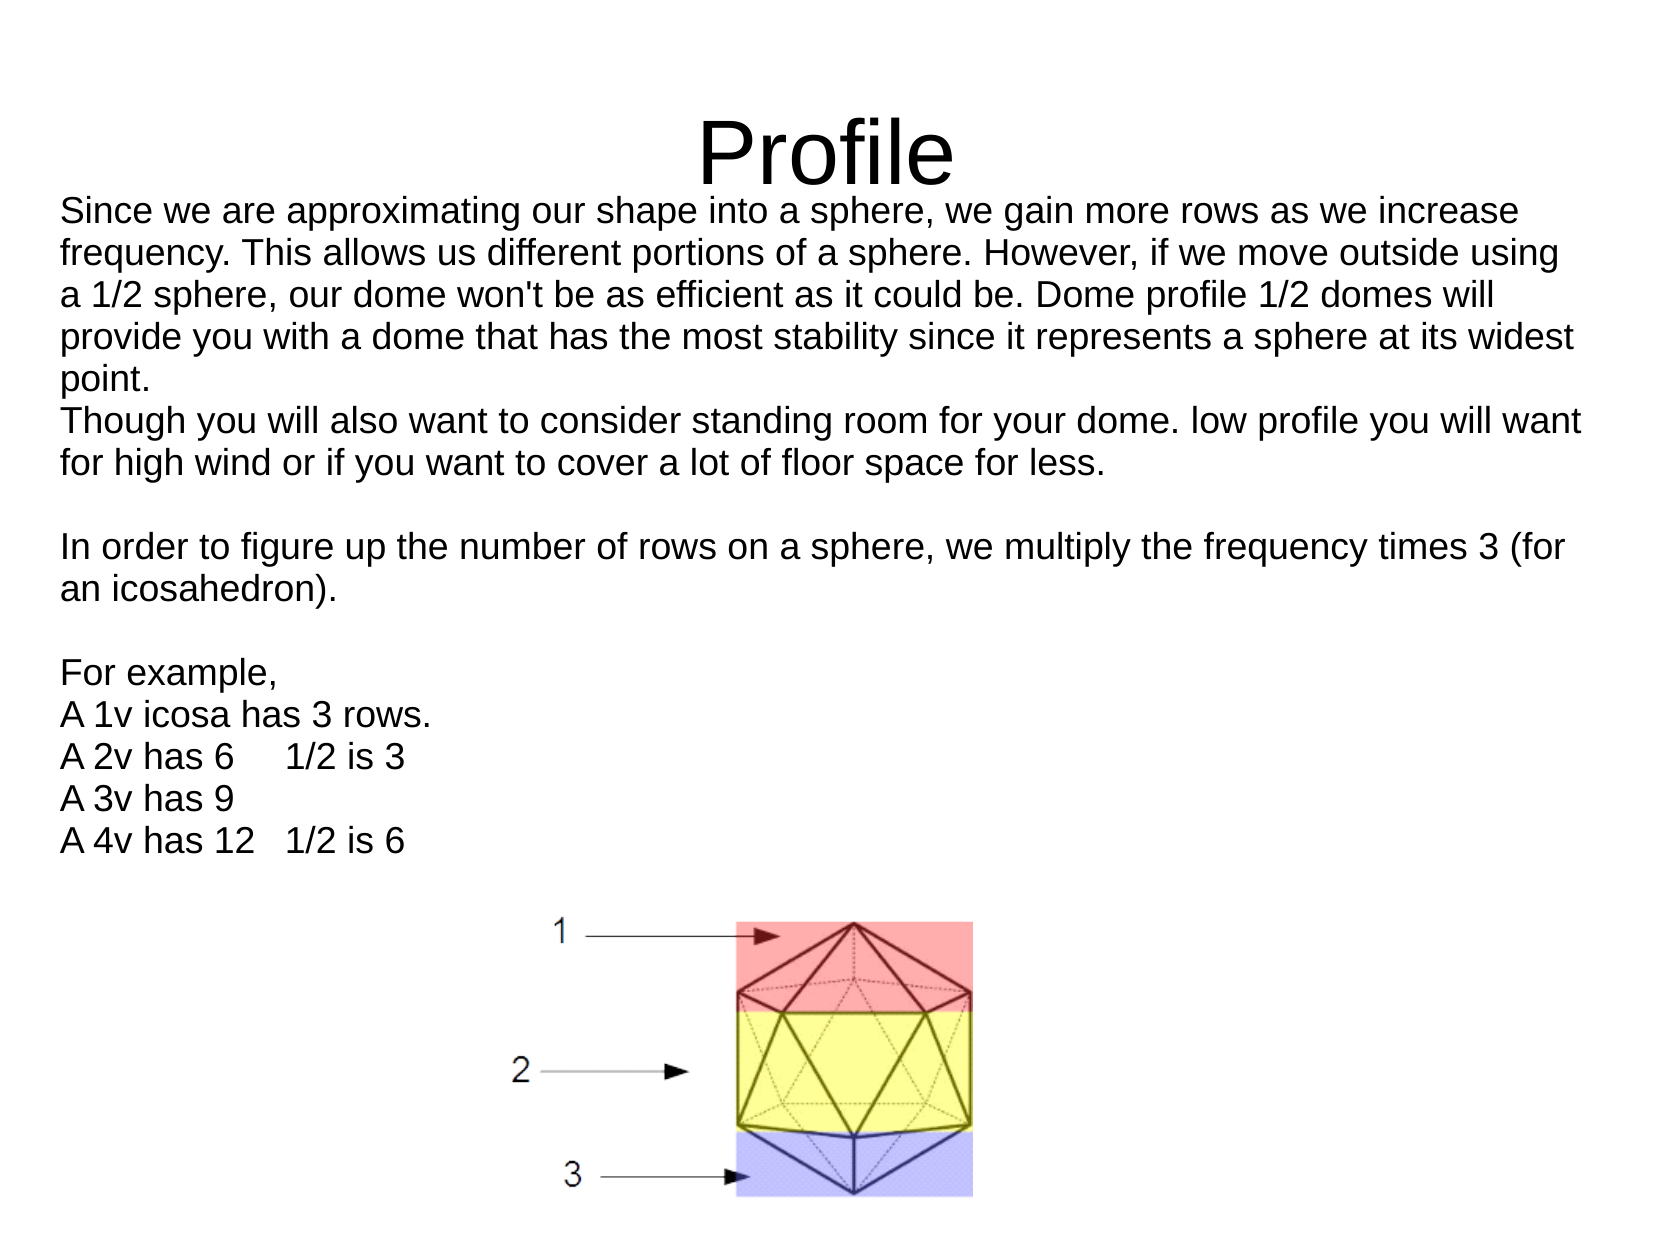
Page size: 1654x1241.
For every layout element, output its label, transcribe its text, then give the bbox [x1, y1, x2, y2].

picture [497, 903, 973, 1203]
text_box Since we are approximating our shape into a sphere, we gain more rows as we increase frequency. This allows us different portions of a sphere. However, if we move outside using a 1/2 sphere, our dome won't be as efficient as it could be. Dome profile 1/2 domes will provide you with a dome that has the most stability since it represents a sphere at its widest point. Though you will also want to consider standing room for your dome. low profile you will want for high wind or if you want to cover a lot of floor space for less. In order to figure up the number of rows on a sphere, we multiply the frequency times 3 (for an icosahedron). For example, A 1v icosa has 3 rows. A 2v has 6 1/2 is 3 A 3v has 9 A 4v has 12 1/2 is 6 [45, 182, 1606, 871]
title Profile [82, 49, 1571, 182]
